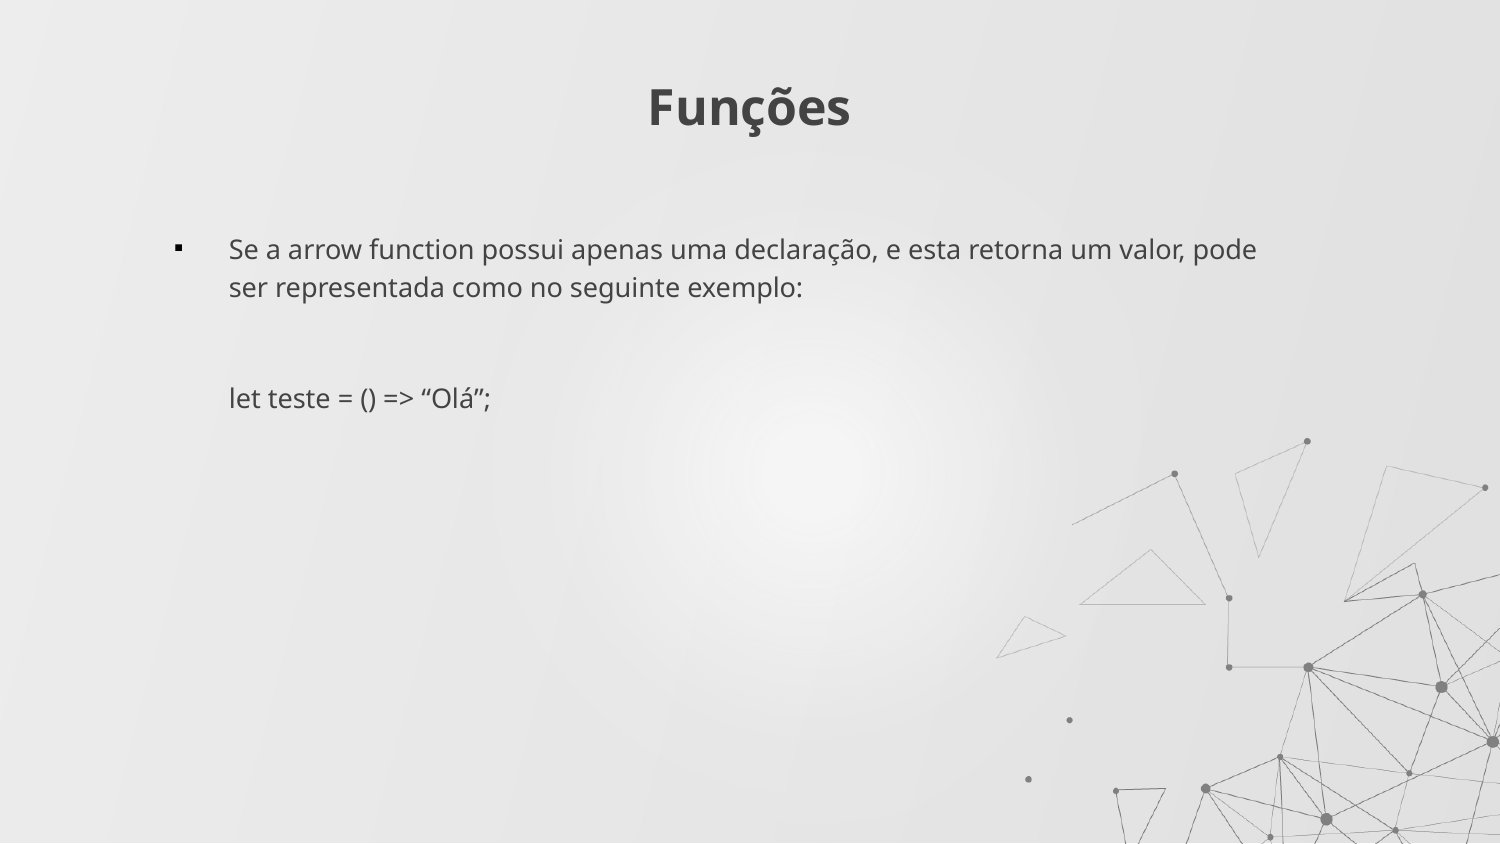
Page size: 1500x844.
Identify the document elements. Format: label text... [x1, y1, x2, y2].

picture [0, 0, 1500, 844]
title Funções [60, 60, 1441, 216]
list Se a arrow function possui apenas uma declaração, e esta retorna um valor, pode ser representada como no seguinte exemplo: let teste = () => “Olá”; [142, 216, 1278, 455]
